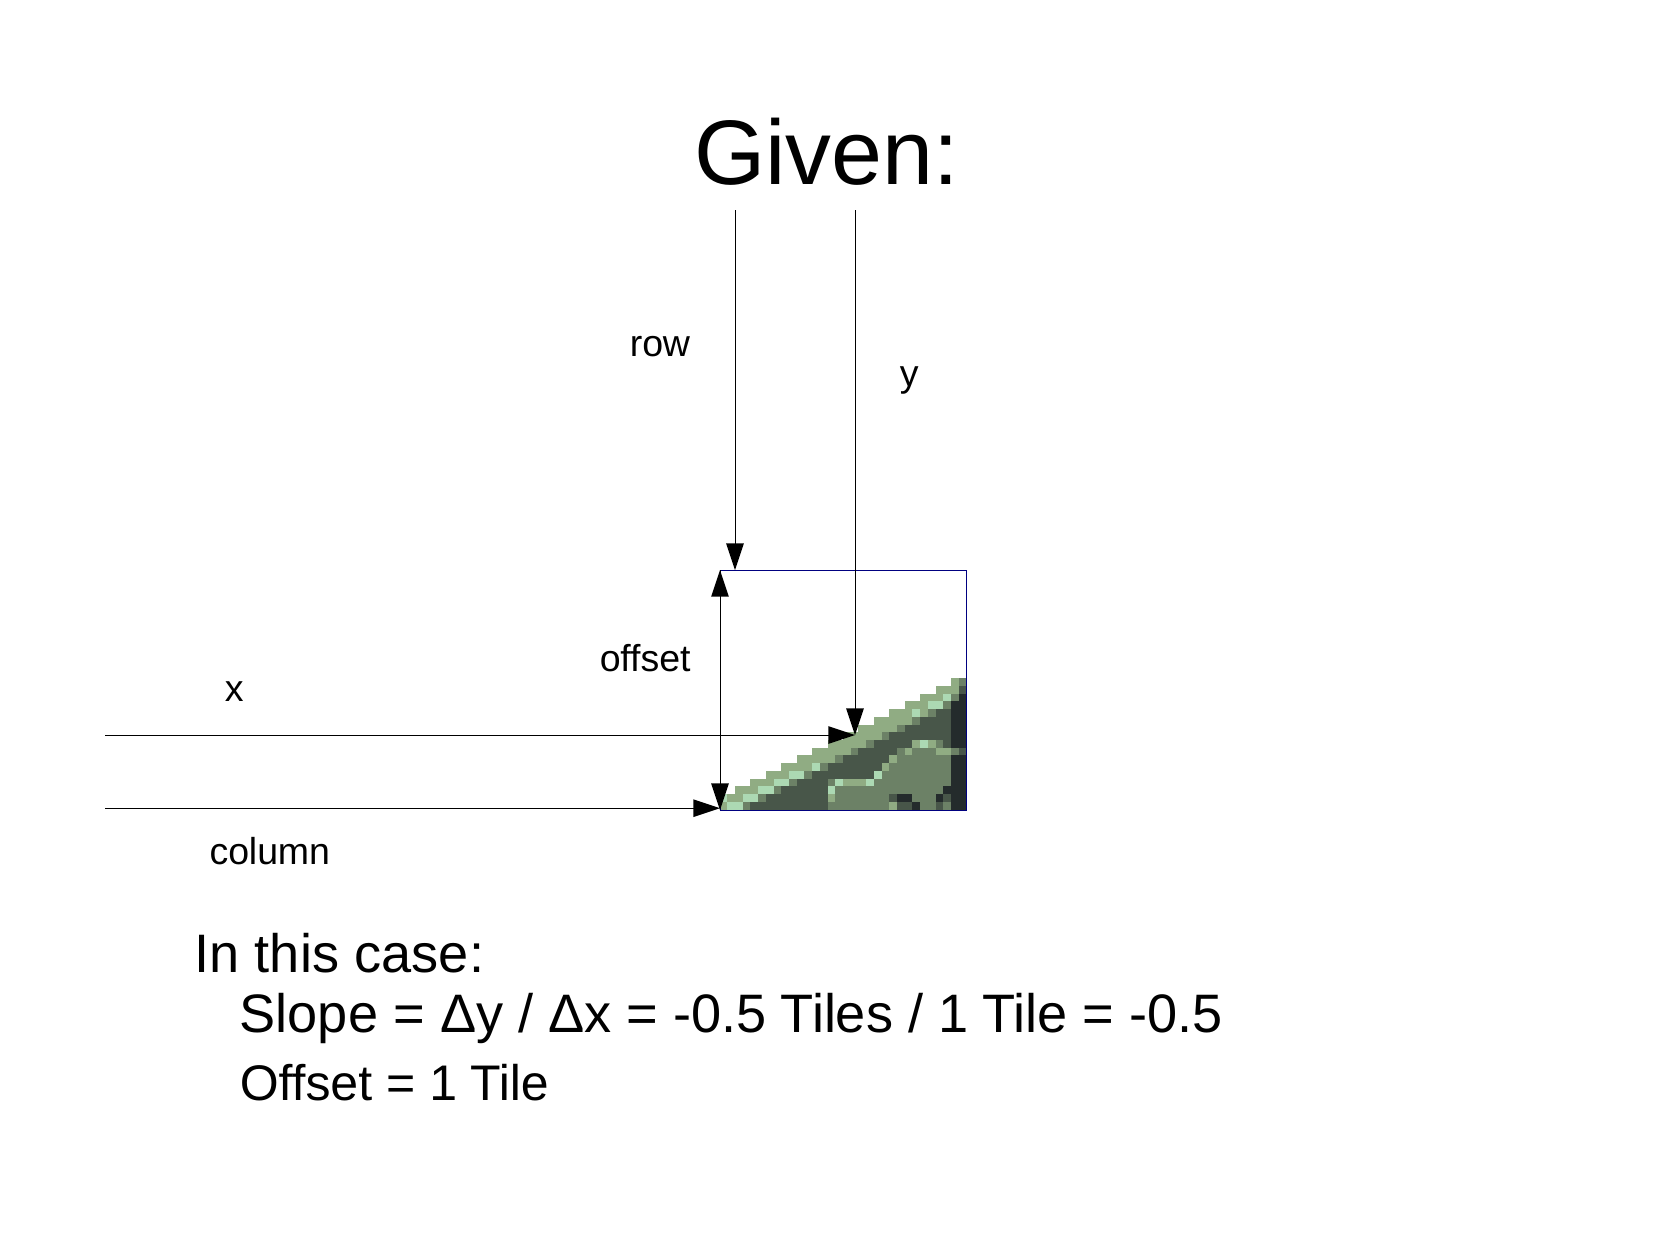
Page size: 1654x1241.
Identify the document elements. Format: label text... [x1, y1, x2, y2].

picture [856, 563, 967, 570]
text_box In this case: Slope = Δy / Δx = -0.5 Tiles / 1 Tile = -0.5 [180, 915, 1381, 1066]
text_box offset [585, 630, 707, 692]
picture [721, 571, 855, 735]
text_box x [210, 660, 259, 722]
title Given: [82, 49, 1571, 257]
picture [736, 563, 855, 570]
picture [721, 571, 966, 810]
text_box row [615, 315, 705, 377]
text_box column [194, 823, 346, 886]
text_box Offset = 1 Tile [225, 1048, 571, 1126]
text_box y [885, 345, 934, 407]
picture [720, 563, 734, 570]
